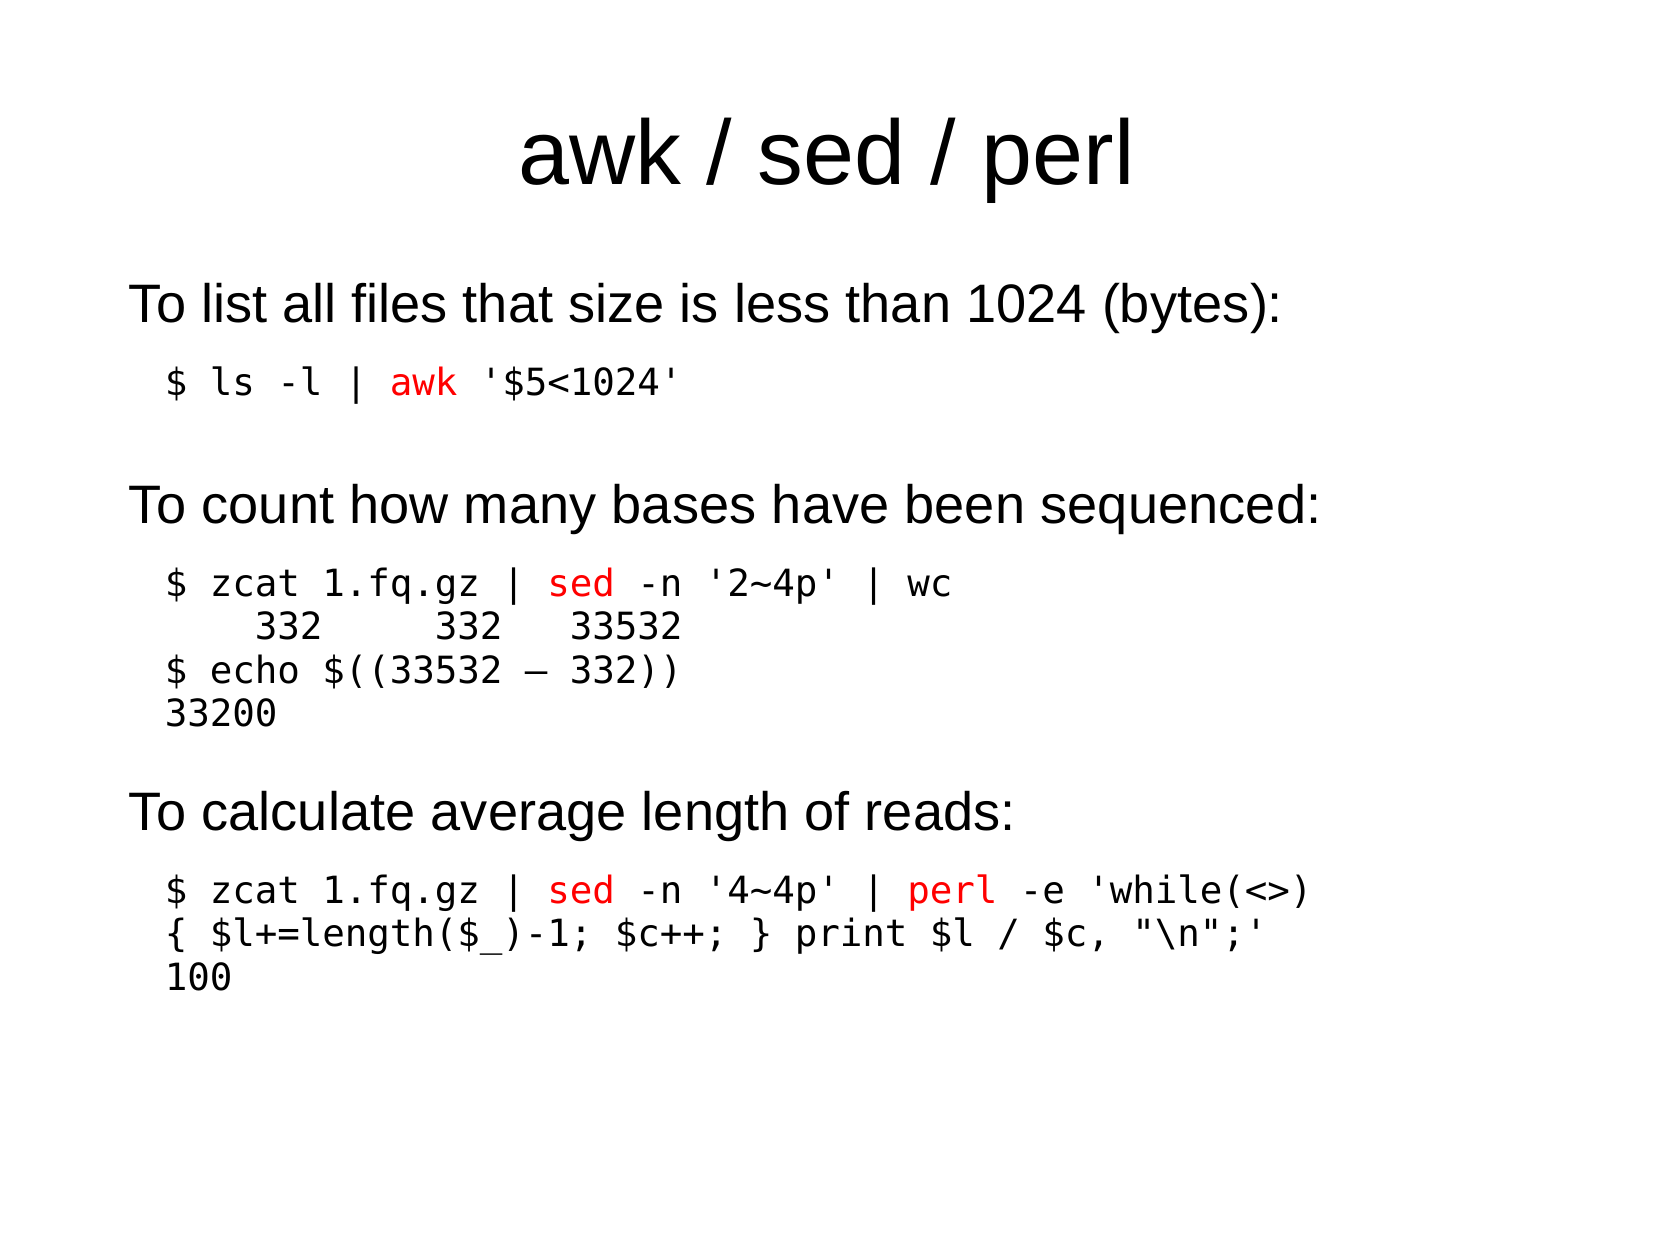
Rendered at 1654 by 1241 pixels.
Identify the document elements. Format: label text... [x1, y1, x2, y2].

text_box To calculate average length of reads: [114, 774, 1032, 850]
text_box $ zcat 1.fq.gz | sed -n '4~4p' | perl -e 'while(<>){ $l+=length($_)-1; $c++; } print $l / $c, "\n";' 100 [150, 861, 1520, 1087]
title awk / sed / perl [82, 49, 1571, 257]
text_box $ ls -l | awk '$5<1024' [150, 353, 1520, 477]
text_box To count how many bases have been sequenced: [114, 467, 1338, 543]
text_box To list all files that size is less than 1024 (bytes): [114, 266, 1300, 342]
text_box $ zcat 1.fq.gz | sed -n '2~4p' | wc 332 332 33532 $ echo $((33532 – 332)) 33200 [150, 554, 1520, 779]
